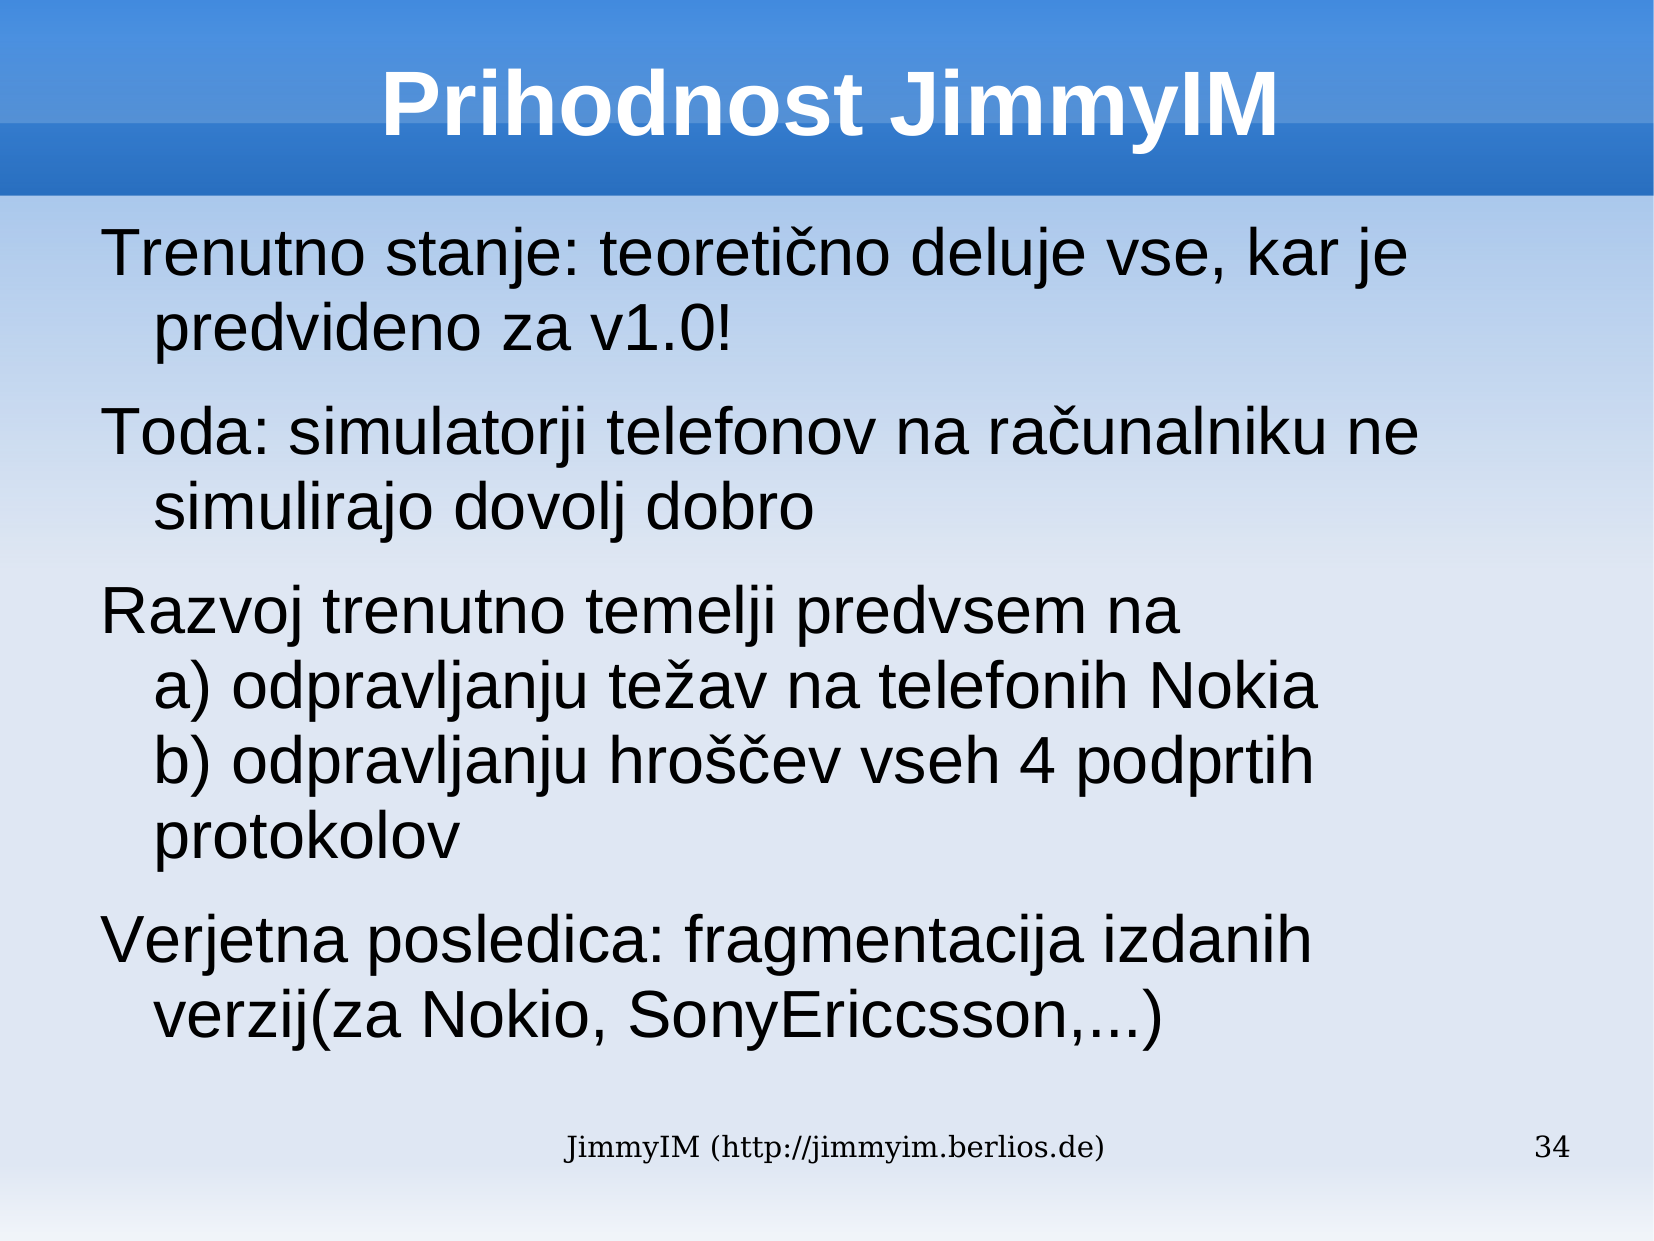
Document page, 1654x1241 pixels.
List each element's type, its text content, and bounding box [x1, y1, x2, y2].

title Prihodnost JimmyIM [125, 0, 1538, 208]
picture [0, 0, 1654, 1241]
list Trenutno stanje: teoretično deluje vse, kar je predvideno za v1.0! Toda: simulatorji telefonov na računalniku ne simulirajo dovolj dobro Razvoj trenutno temelji predvsem na a) odpravljanju težav na telefonih Nokia b) odpravljanju hroščev vseh 4 podprtih protokolov Verjetna posledica: fragmentacija izdanih verzij(za Nokio, SonyEriccsson,...) [82, 215, 1571, 1069]
